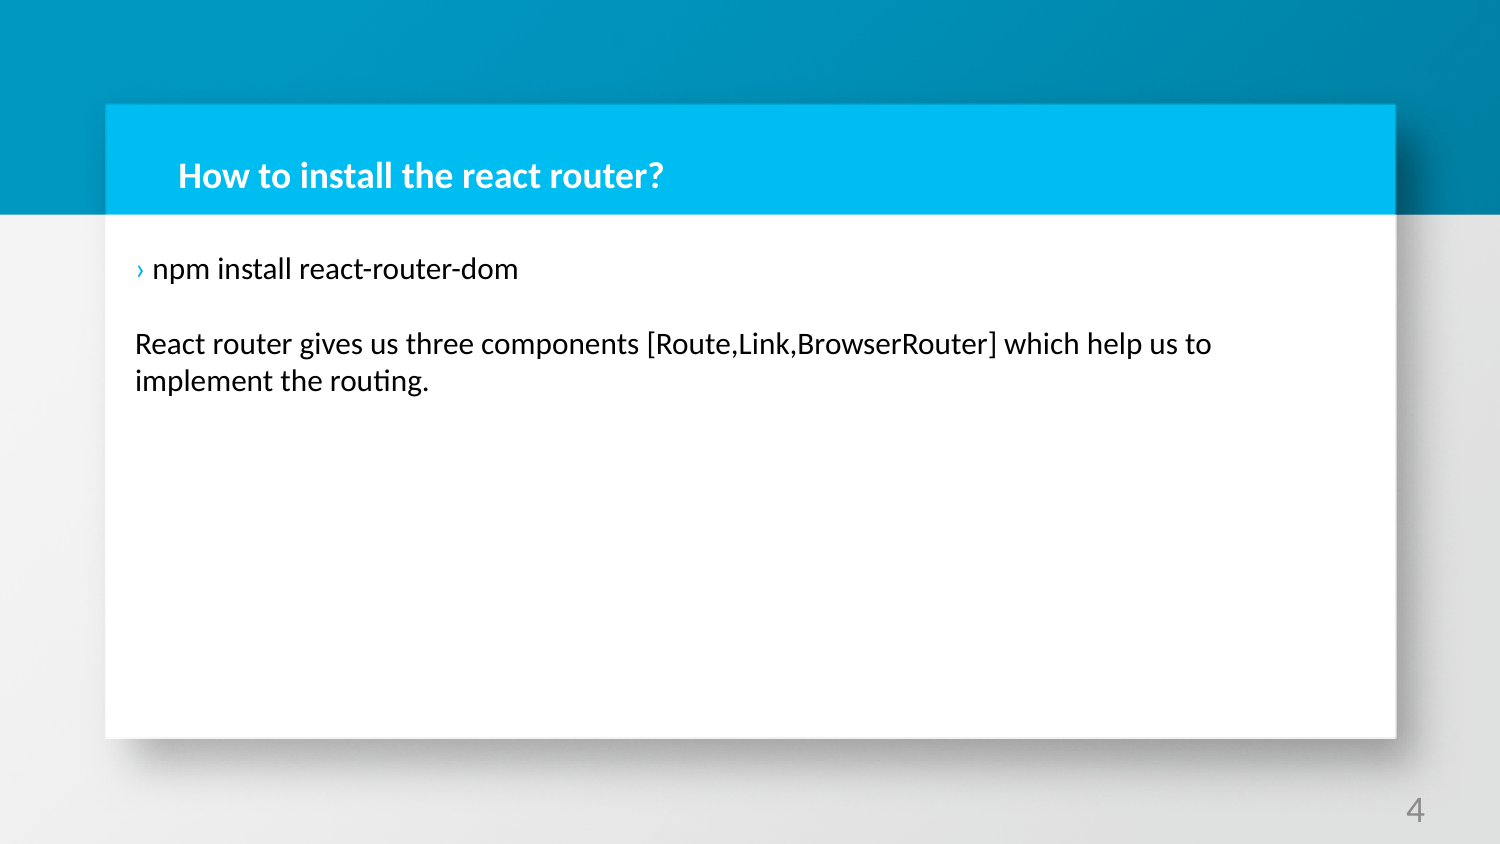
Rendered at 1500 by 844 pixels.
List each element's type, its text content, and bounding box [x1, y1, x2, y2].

title How to install the react router? [176, 149, 946, 197]
text_box › npm install react-router-dom React router gives us three components [Route,Link,BrowserRouter] which help us to implement the routing. [135, 208, 1351, 548]
picture [0, 215, 1500, 844]
